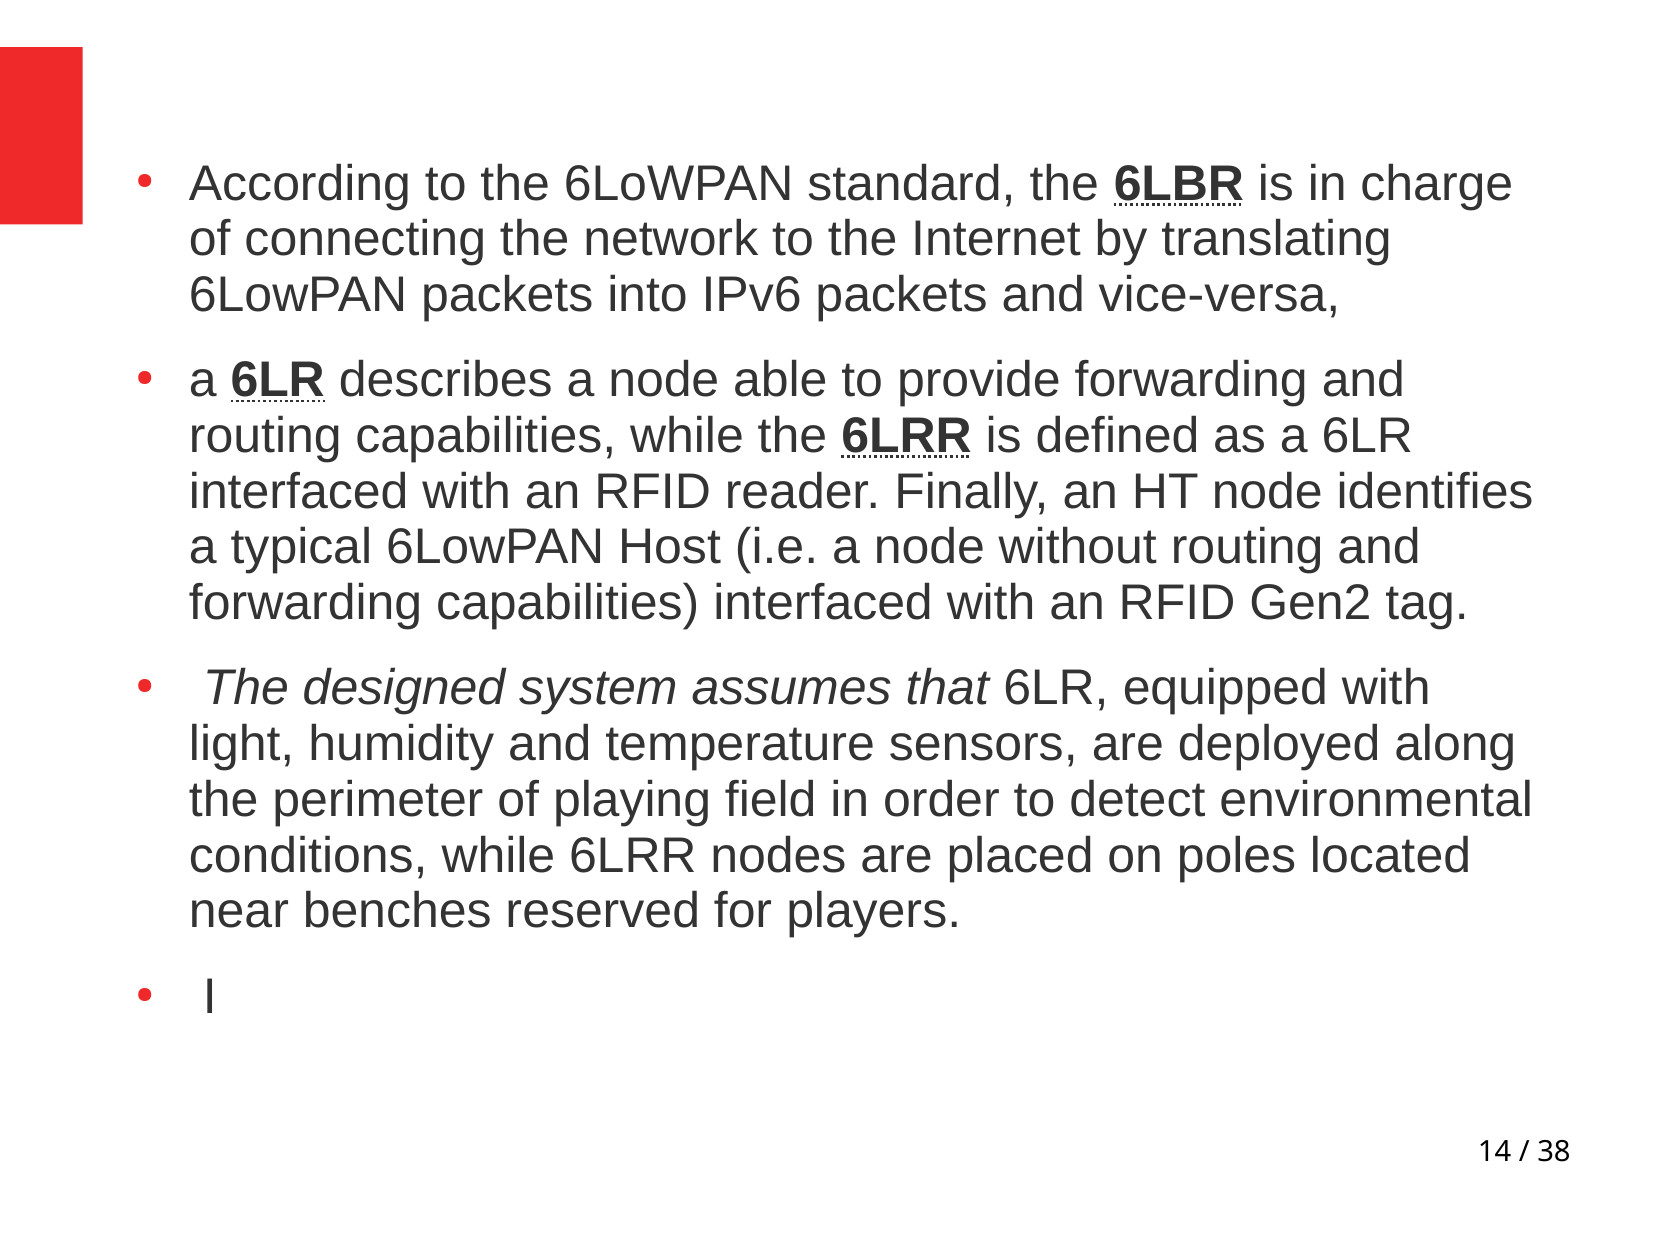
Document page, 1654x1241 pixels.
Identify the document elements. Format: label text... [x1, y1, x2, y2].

list According to the 6LoWPAN standard, the 6LBR is in charge of connecting the network to the Internet by translating 6LowPAN packets into IPv6 packets and vice-versa, a 6LR describes a node able to provide forwarding and routing capabilities, while the 6LRR is defined as a 6LR interfaced with an RFID reader. Finally, an HT node identifies a typical 6LowPAN Host (i.e. a node without routing and forwarding capabilities) interfaced with an RFID Gen2 tag. The designed system assumes that 6LR, equipped with light, humidity and temperature sensors, are deployed along the perimeter of playing field in order to detect environmental conditions, while 6LRR nodes are placed on poles located near benches reserved for players. I [118, 154, 1536, 875]
